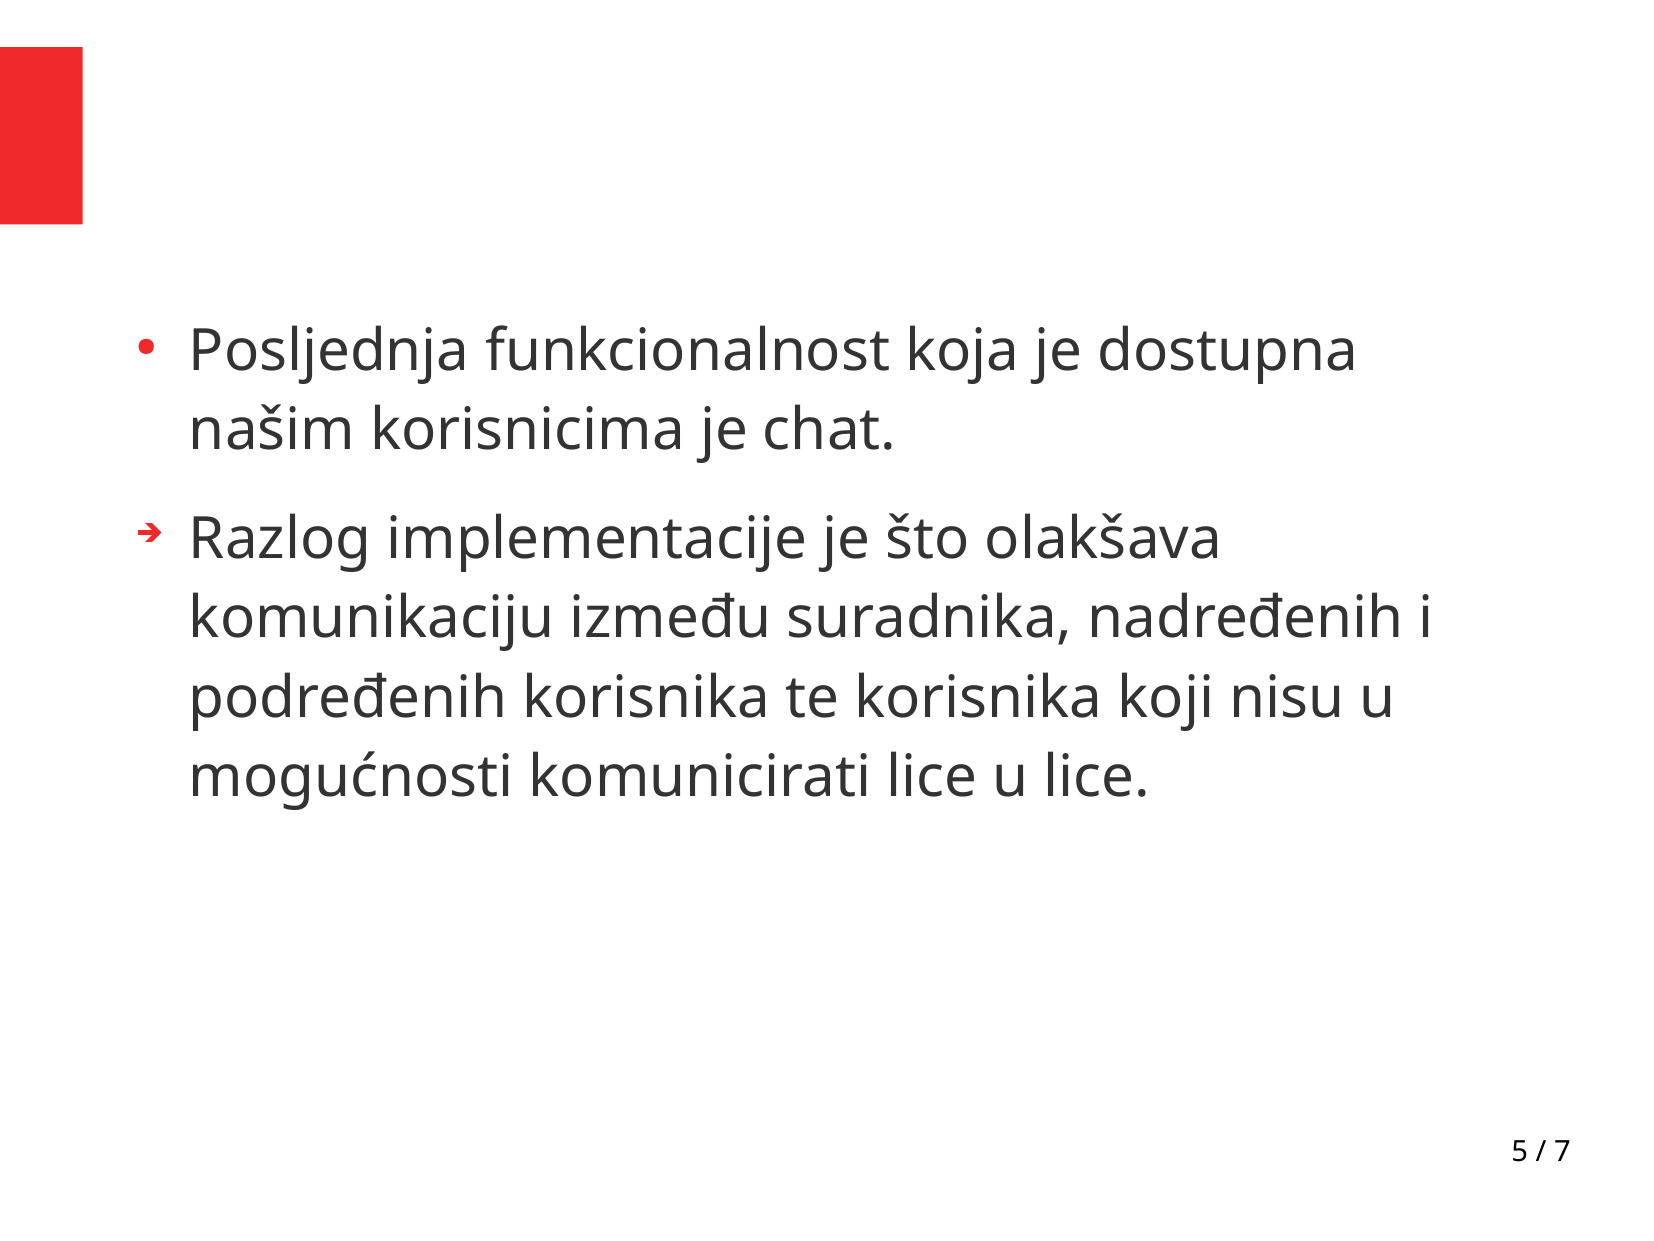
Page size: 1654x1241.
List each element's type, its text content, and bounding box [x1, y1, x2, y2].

list Posljednja funkcionalnost koja je dostupna našim korisnicima je chat. Razlog implementacije je što olakšava komunikaciju između suradnika, nadređenih i podređenih korisnika te korisnika koji nisu u mogućnosti komunicirati lice u lice. [118, 308, 1536, 1028]
